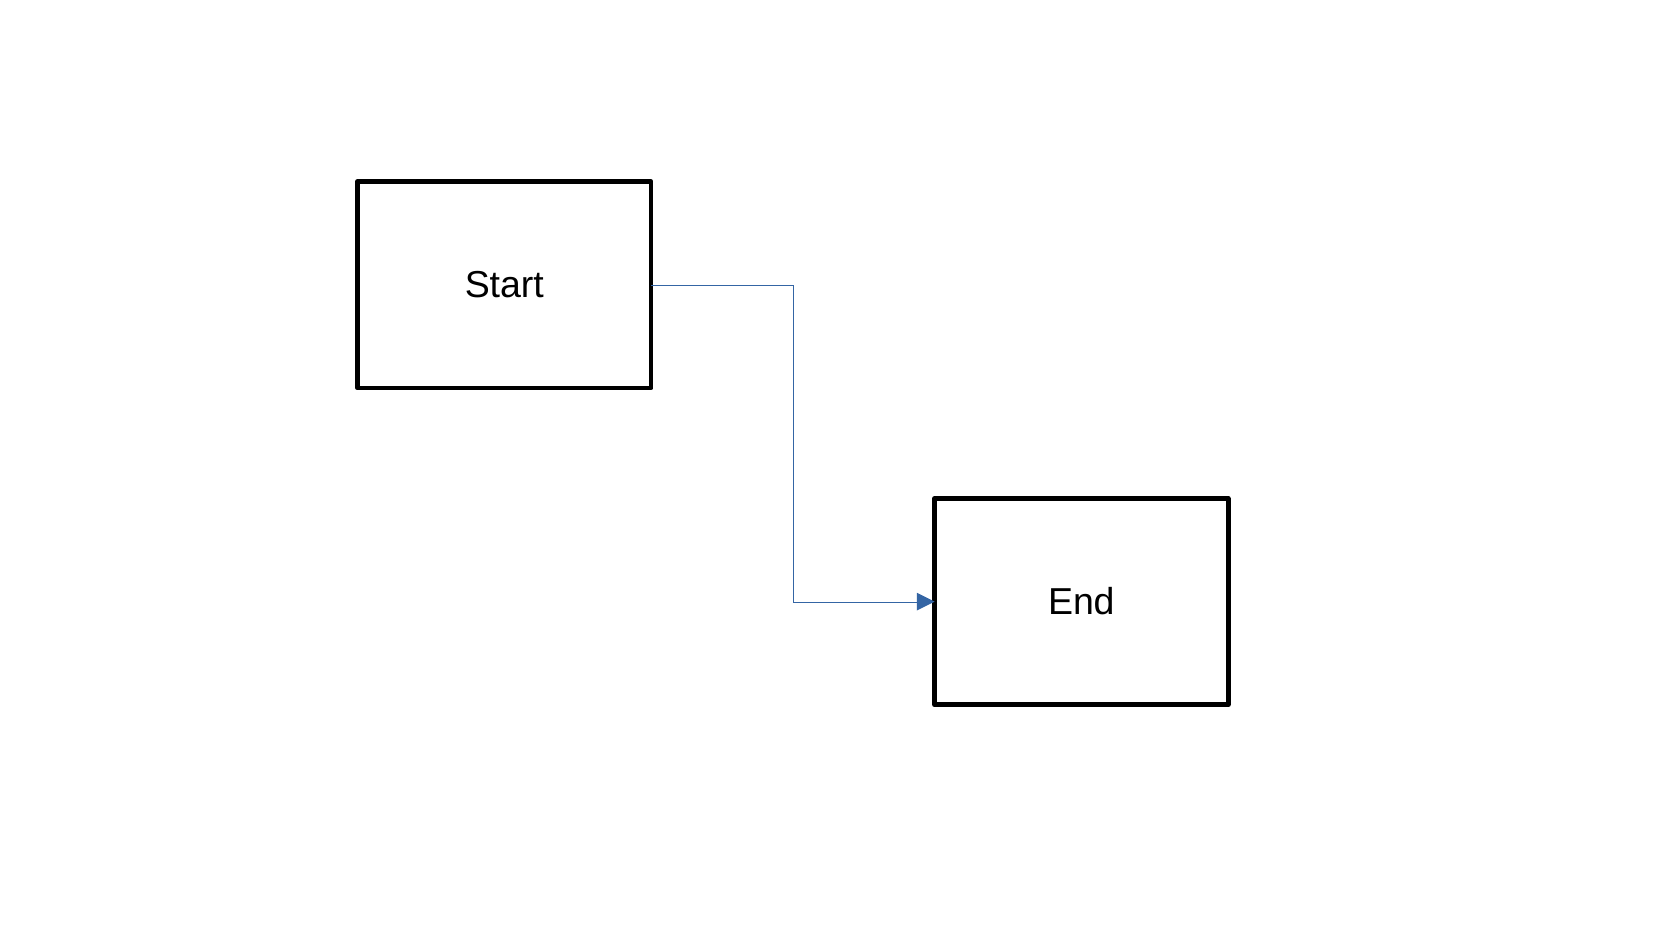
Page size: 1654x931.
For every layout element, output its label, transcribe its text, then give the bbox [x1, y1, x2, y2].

text_box End [934, 498, 1229, 705]
text_box Start [357, 181, 652, 388]
